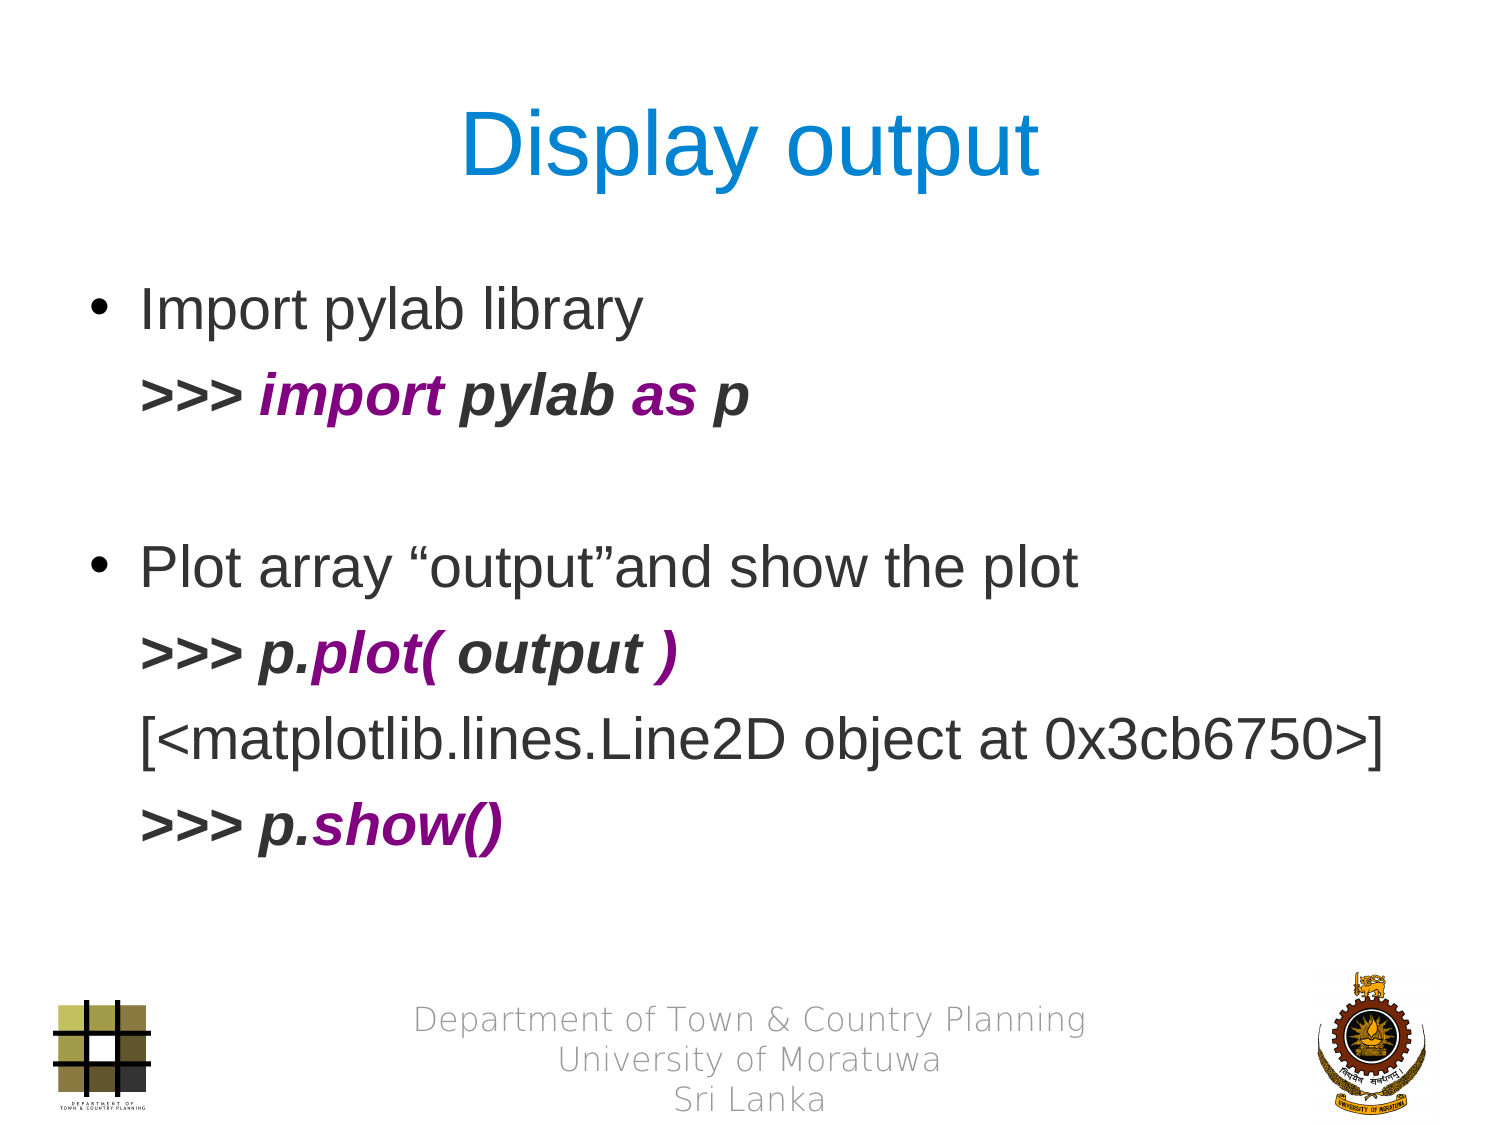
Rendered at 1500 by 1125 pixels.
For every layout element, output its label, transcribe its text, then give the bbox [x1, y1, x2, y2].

picture [1312, 966, 1435, 1125]
picture [53, 1000, 151, 1110]
title Display output [75, 45, 1426, 233]
list Import pylab library >>> import pylab as p Plot array “output”and show the plot >>> p.plot( output ) [<matplotlib.lines.Line2D object at 0x3cb6750>] >>> p.show() [75, 262, 1426, 916]
